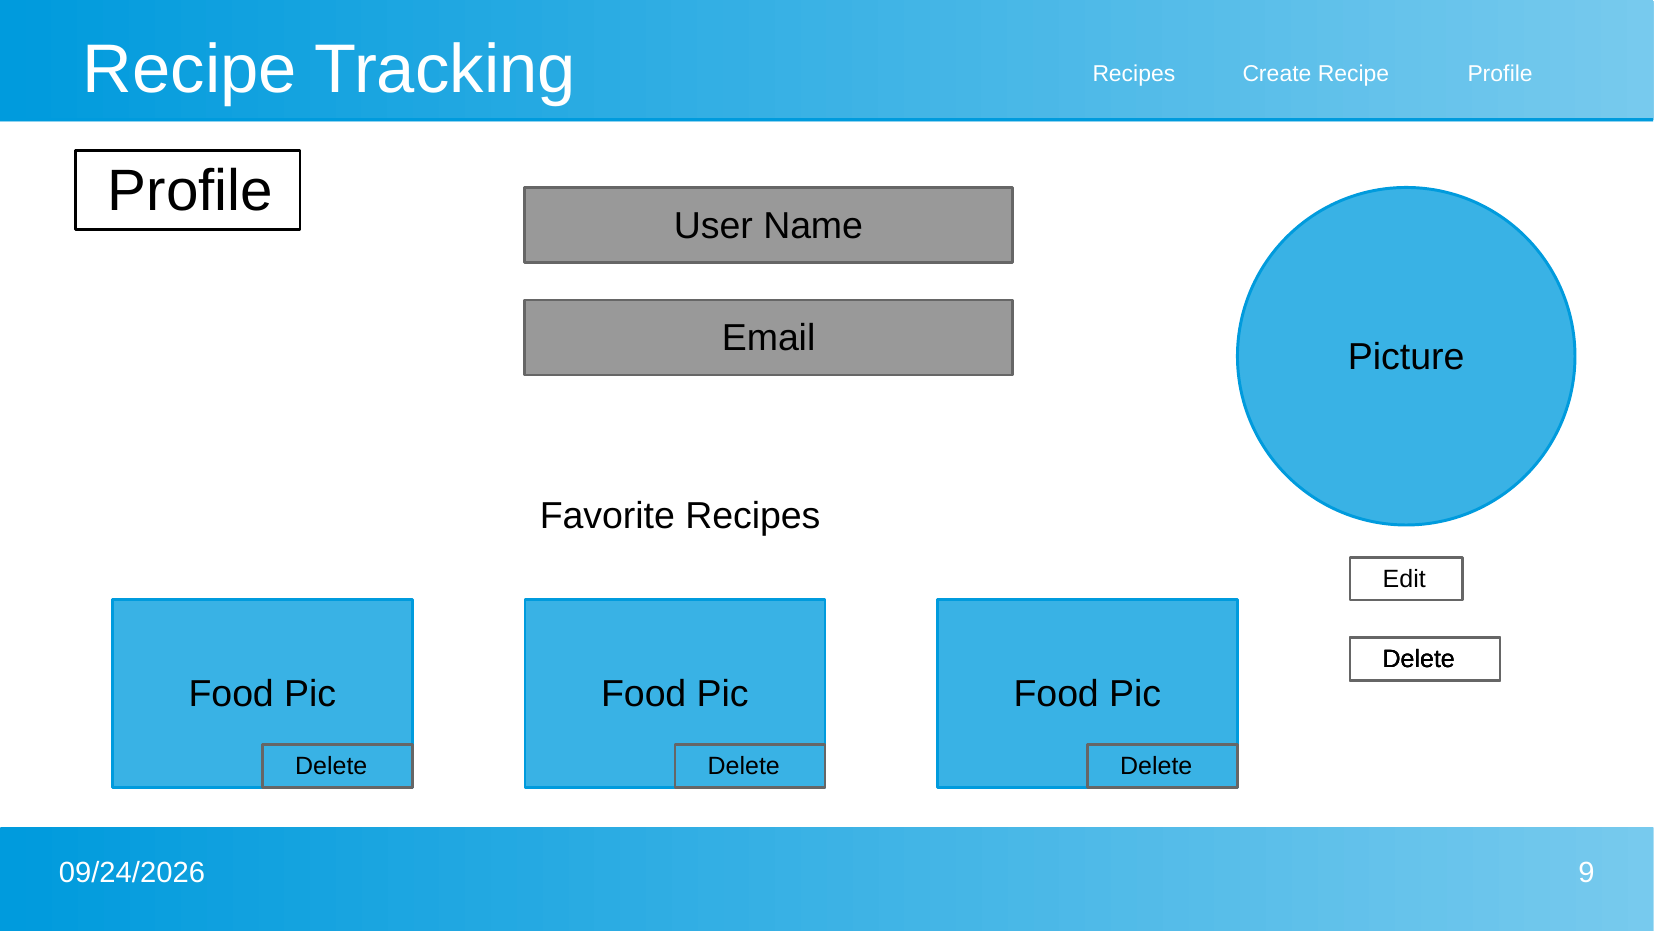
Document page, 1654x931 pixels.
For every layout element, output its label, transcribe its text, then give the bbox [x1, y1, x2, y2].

text_box Picture [1237, 187, 1576, 526]
title Recipes Create Recipe Profile [975, 34, 1651, 113]
text_box Profile [75, 150, 301, 230]
text_box Food Pic [525, 599, 826, 788]
text_box Delete [1087, 744, 1238, 788]
text_box Delete [1350, 637, 1501, 681]
text_box User Name [524, 187, 1013, 263]
text_box Delete [262, 744, 413, 788]
text_box Favorite Recipes [525, 487, 863, 545]
text_box Food Pic [937, 599, 1238, 788]
text_box Edit [1350, 557, 1463, 601]
text_box Food Pic [112, 599, 413, 788]
title Recipe Tracking [59, 29, 601, 108]
text_box Email [524, 300, 1013, 376]
text_box Delete [675, 744, 826, 788]
